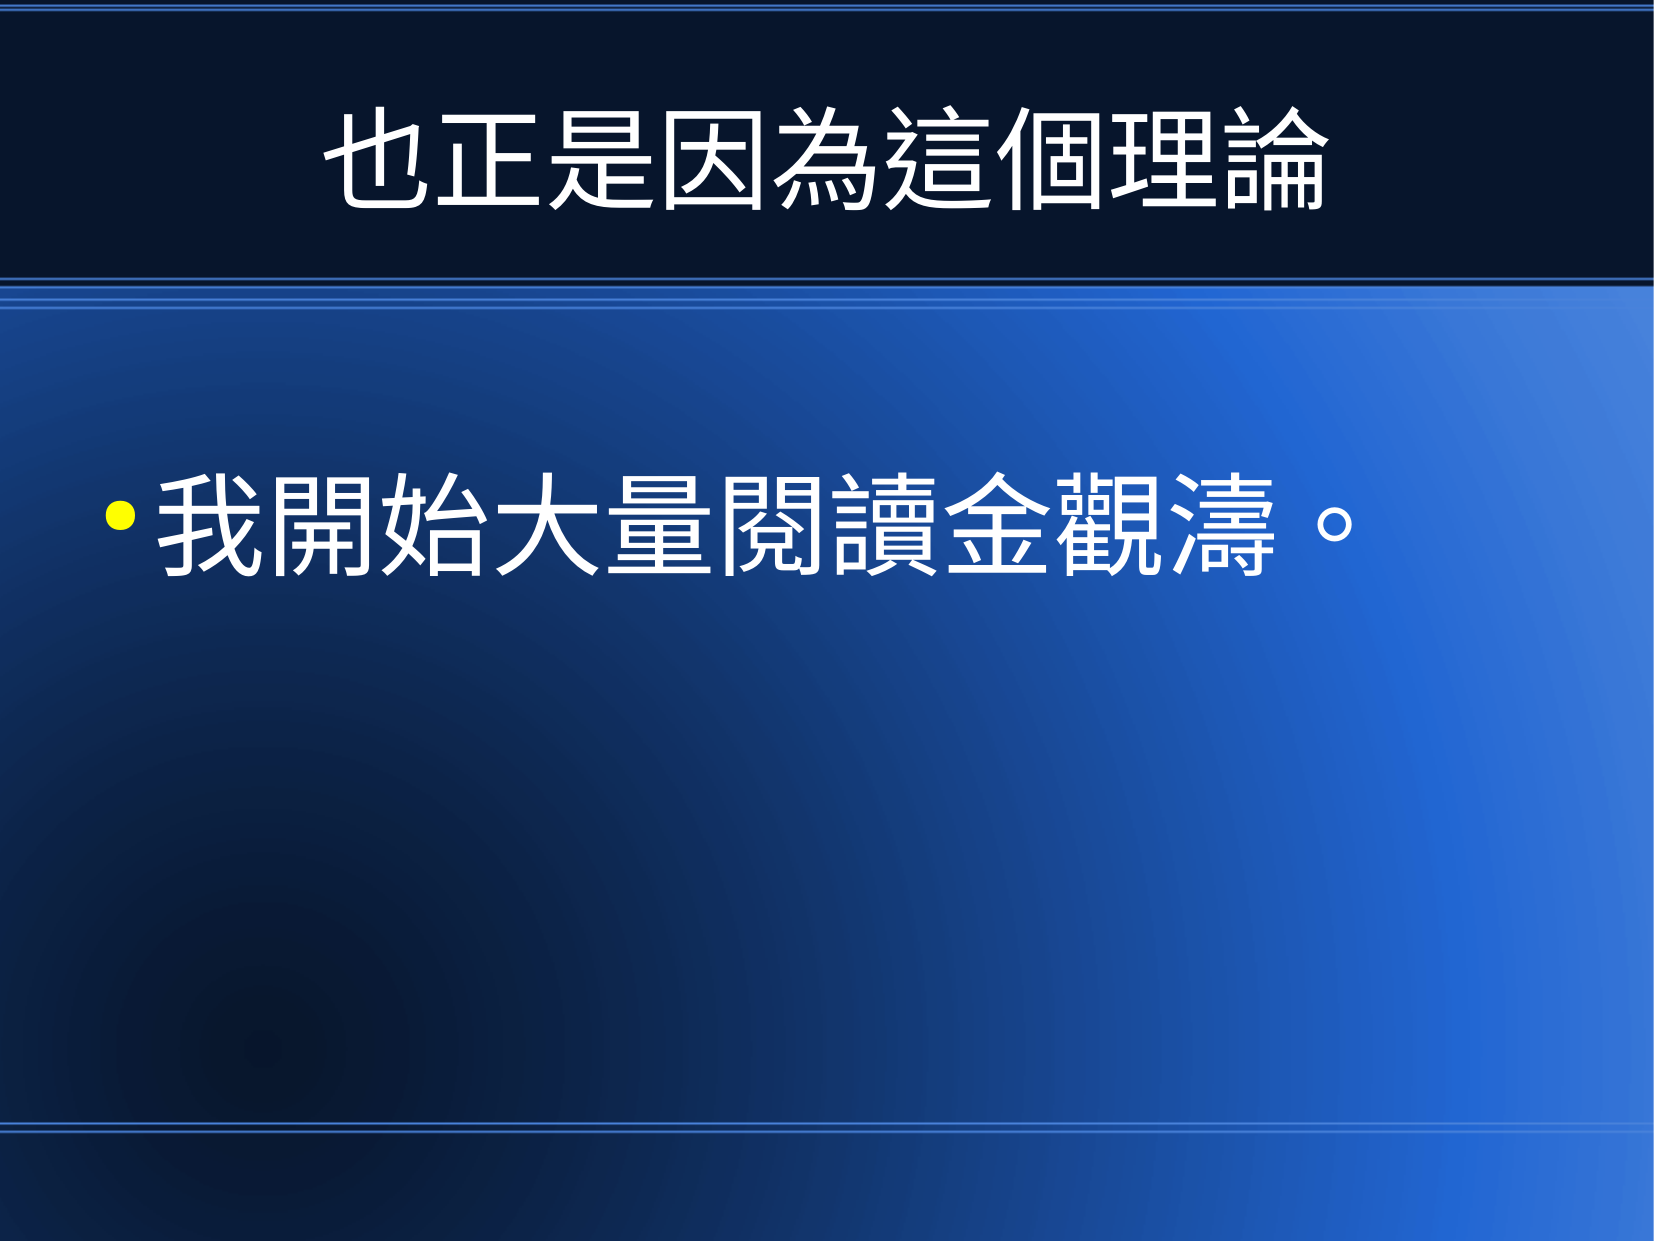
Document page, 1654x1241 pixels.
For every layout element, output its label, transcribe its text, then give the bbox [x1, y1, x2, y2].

picture [0, 0, 1654, 1241]
title 也正是因為這個理論 [82, 49, 1571, 257]
list 我開始大量閱讀金觀濤。 [82, 355, 1571, 1241]
